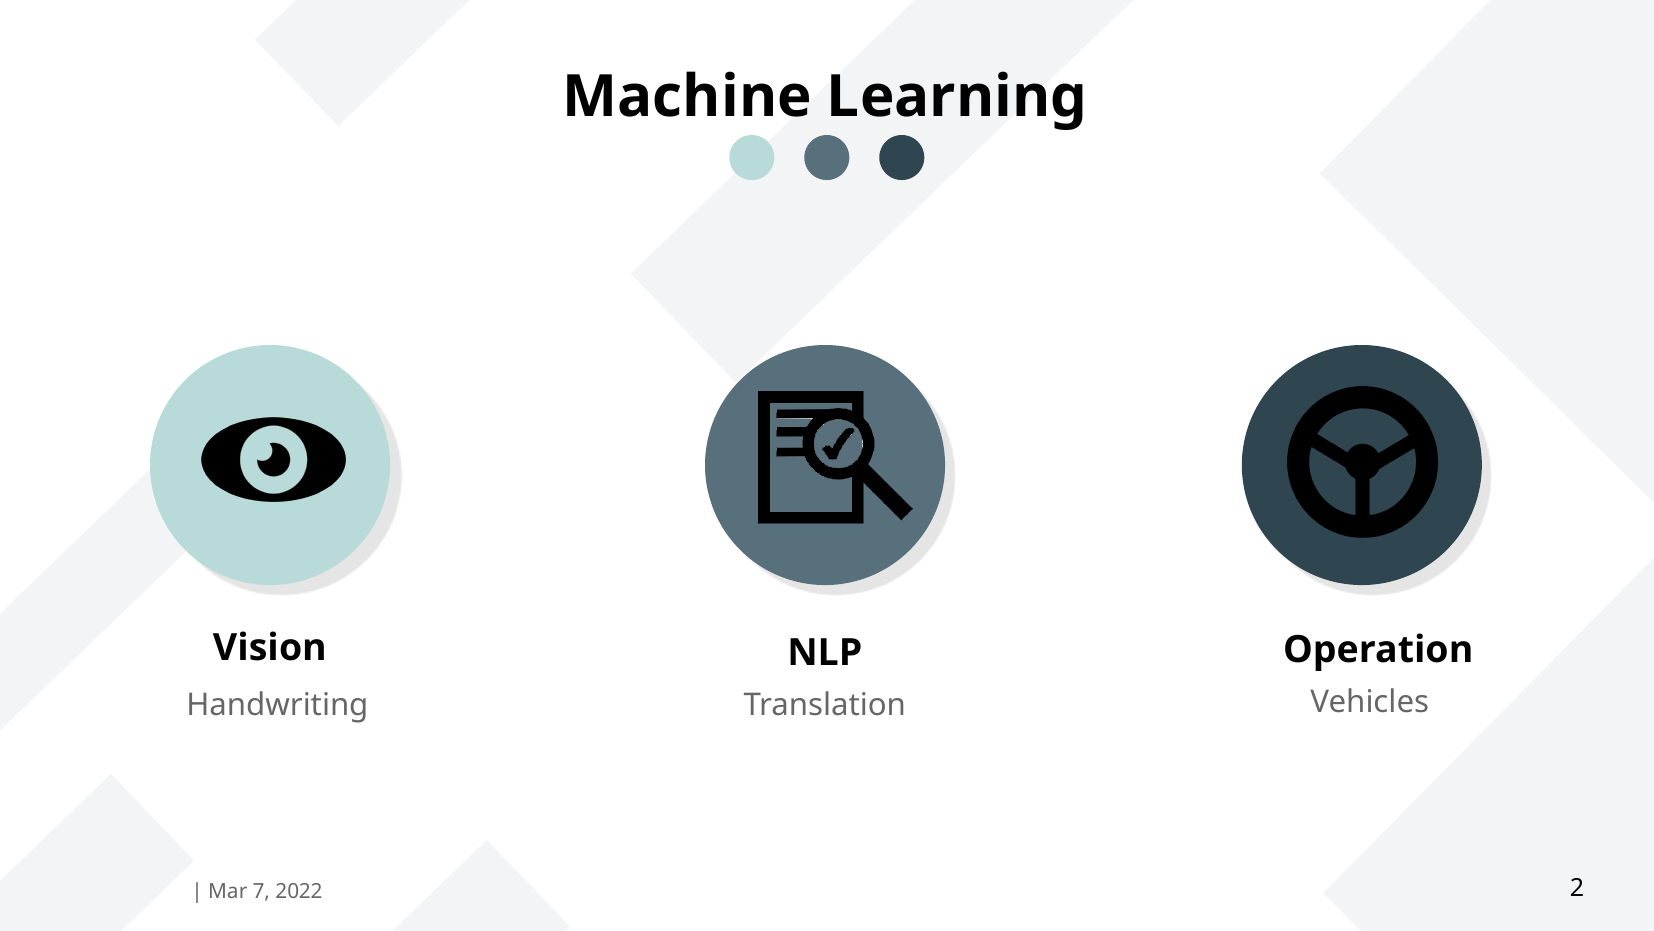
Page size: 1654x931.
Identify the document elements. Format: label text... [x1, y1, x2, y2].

text_box NLP [720, 618, 931, 674]
text_box Translation [712, 674, 938, 733]
text_box [804, 135, 850, 181]
text_box Handwriting [165, 675, 391, 733]
picture [201, 417, 346, 502]
text_box Operation [1256, 615, 1501, 732]
text_box [705, 345, 946, 586]
picture [758, 391, 917, 526]
text_box [729, 135, 775, 181]
text_box [150, 345, 391, 586]
text_box Vision [165, 612, 376, 675]
text_box Vehicles [1257, 671, 1483, 729]
text_box [1241, 345, 1482, 586]
text_box [879, 135, 925, 181]
picture [1287, 386, 1438, 538]
text_box Machine Learning [420, 46, 1231, 141]
